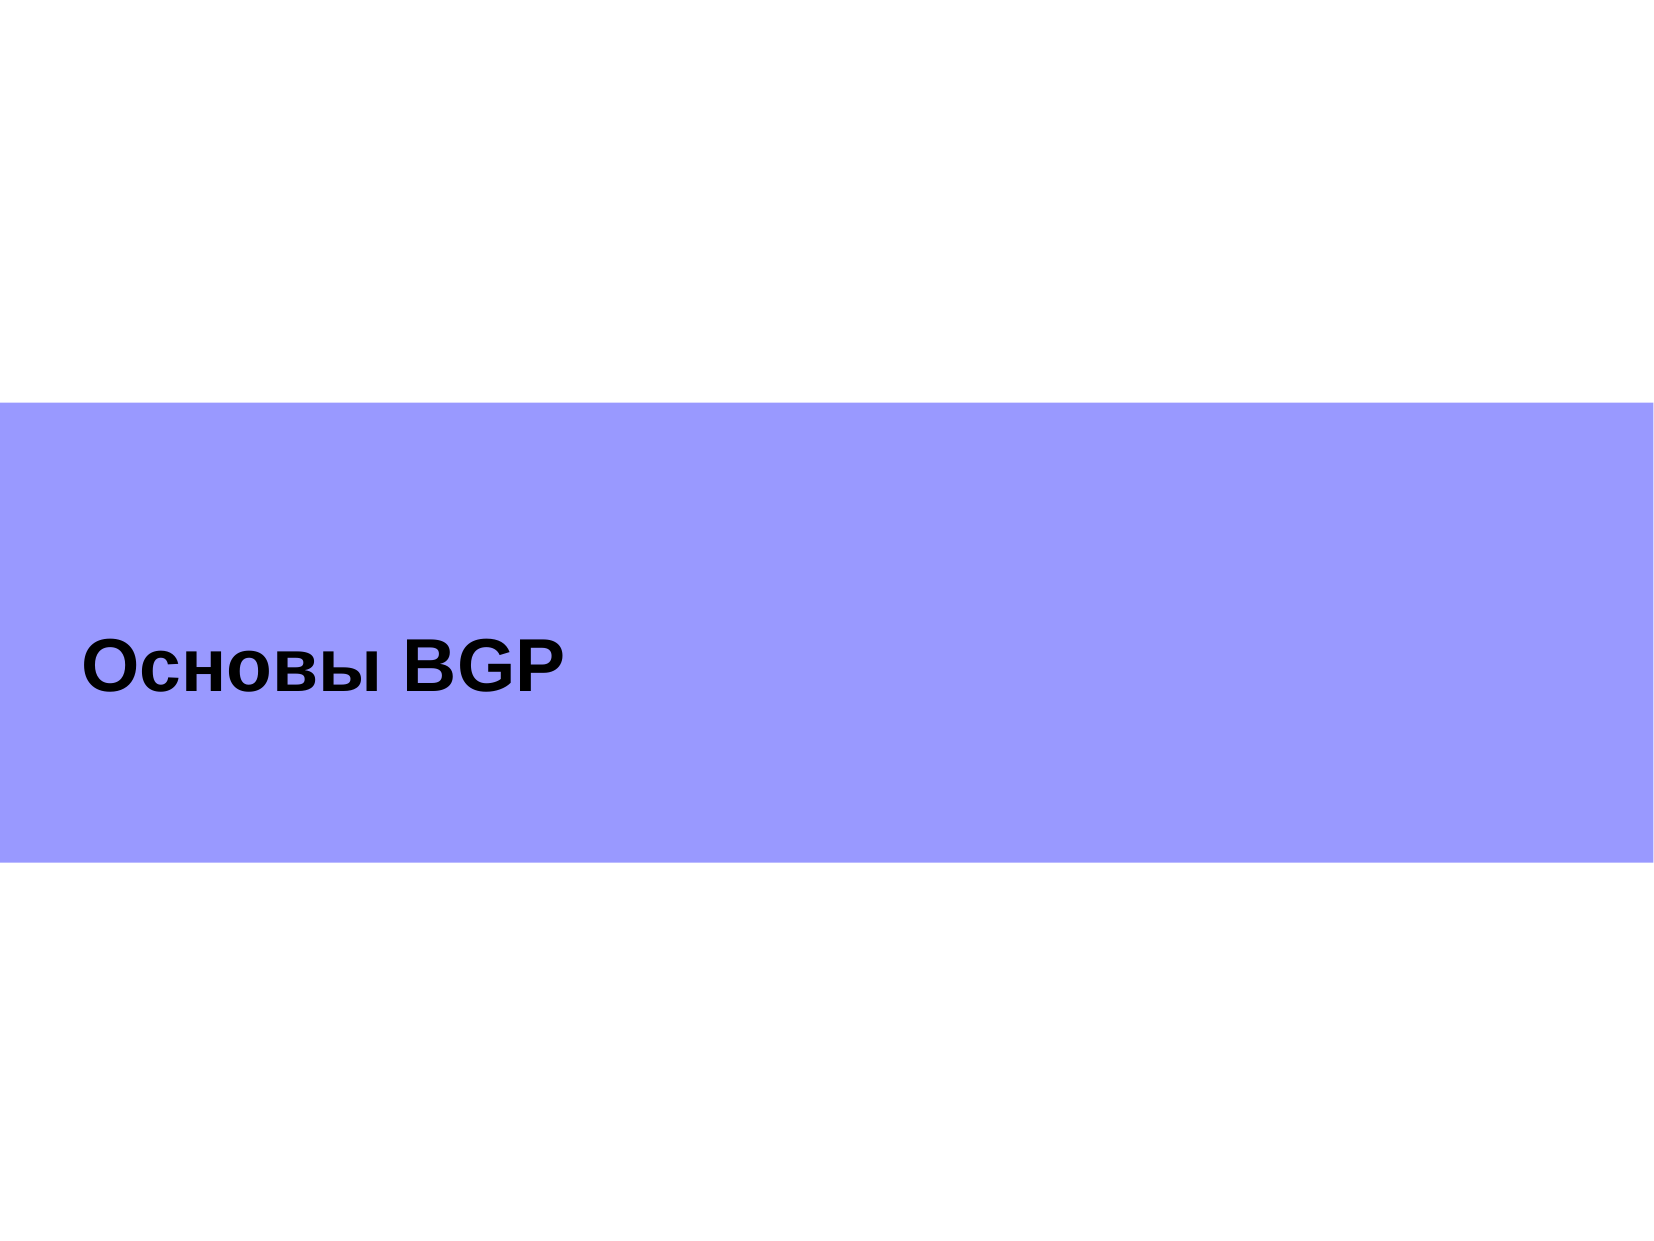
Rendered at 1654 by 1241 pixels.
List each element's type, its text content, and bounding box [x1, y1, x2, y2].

text_box Основы BGP [67, 620, 1530, 772]
